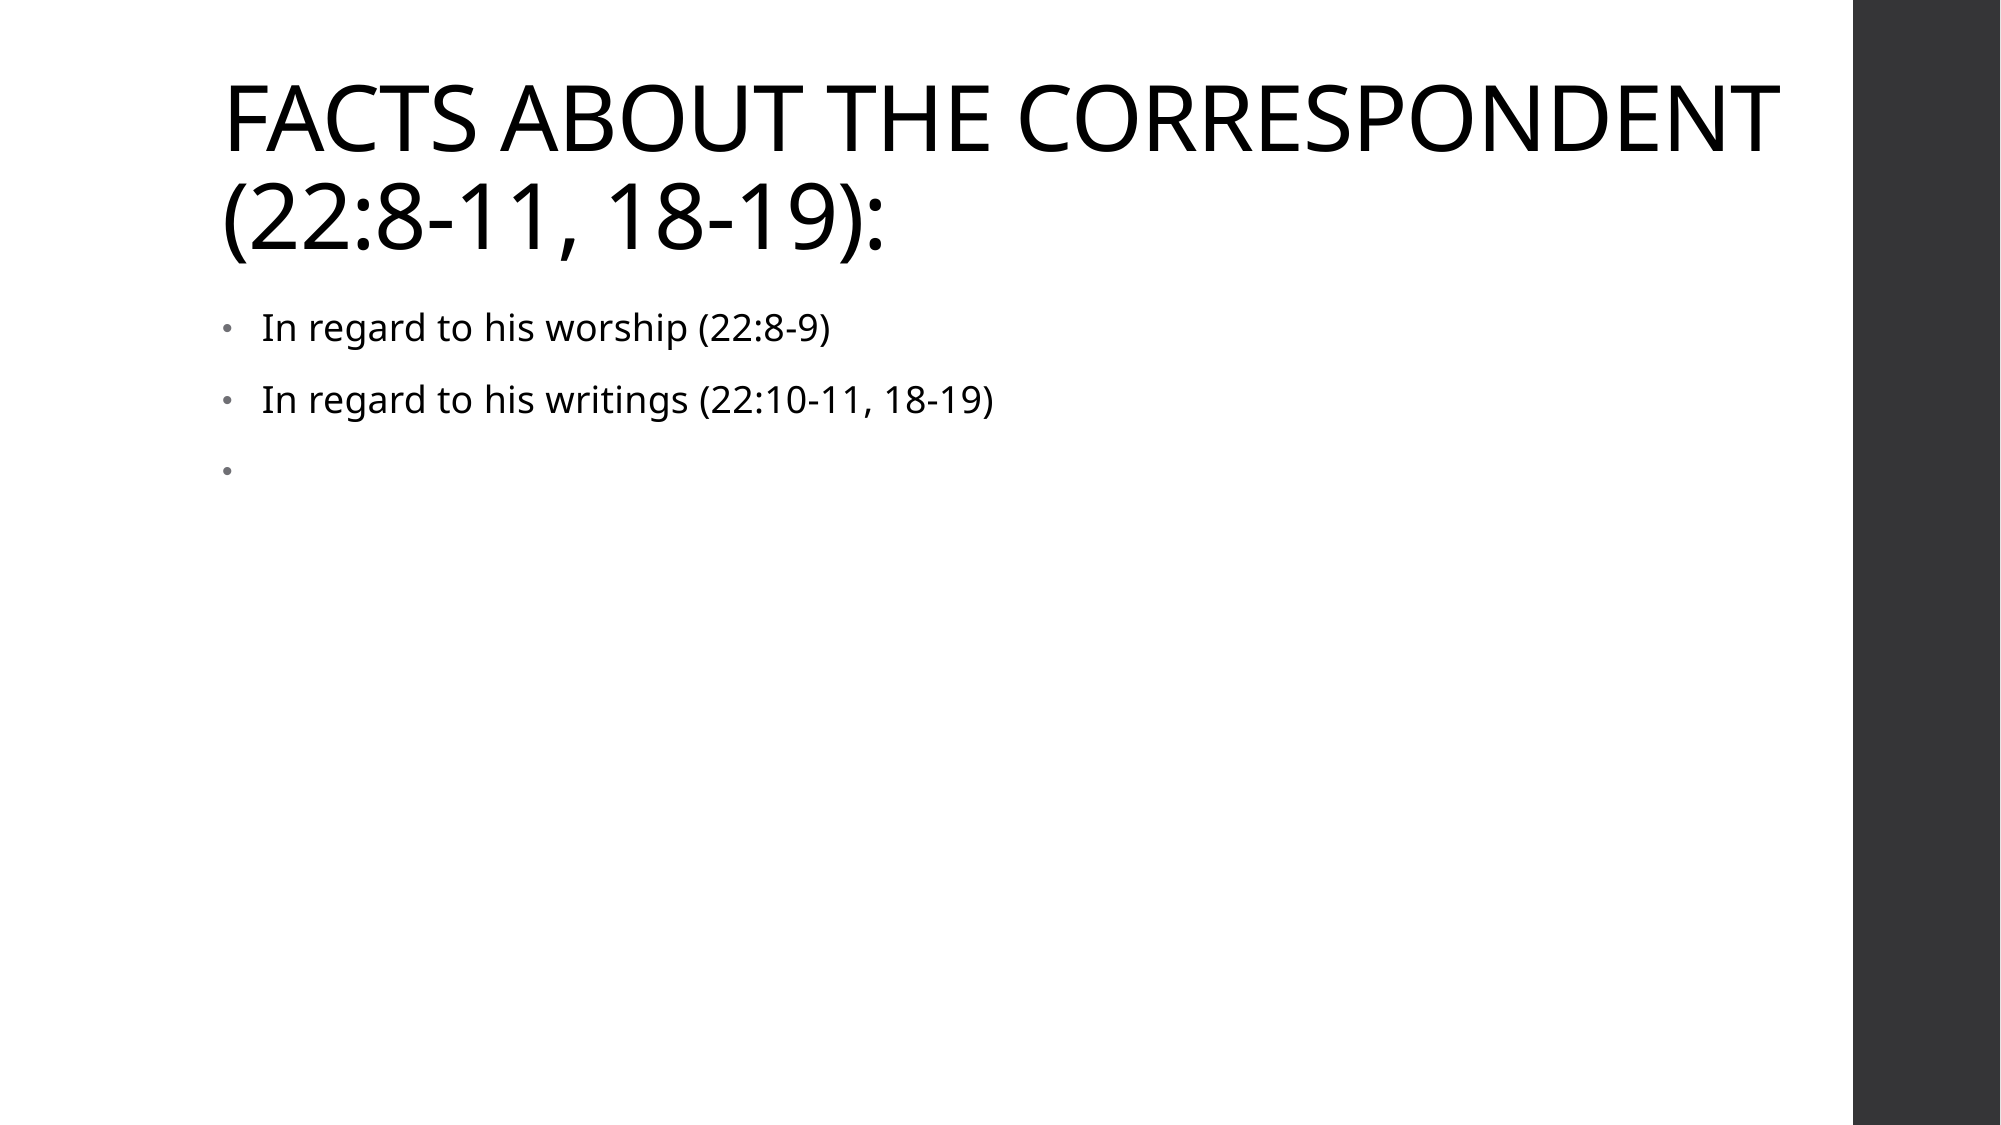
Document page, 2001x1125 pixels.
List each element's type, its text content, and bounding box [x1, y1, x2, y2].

list In regard to his worship (22:8-9) In regard to his writings (22:10-11, 18-19) [206, 299, 1617, 1014]
title FACTS ABOUT THE CORRESPONDENT (22:8-11, 18-19): [206, 60, 1797, 278]
